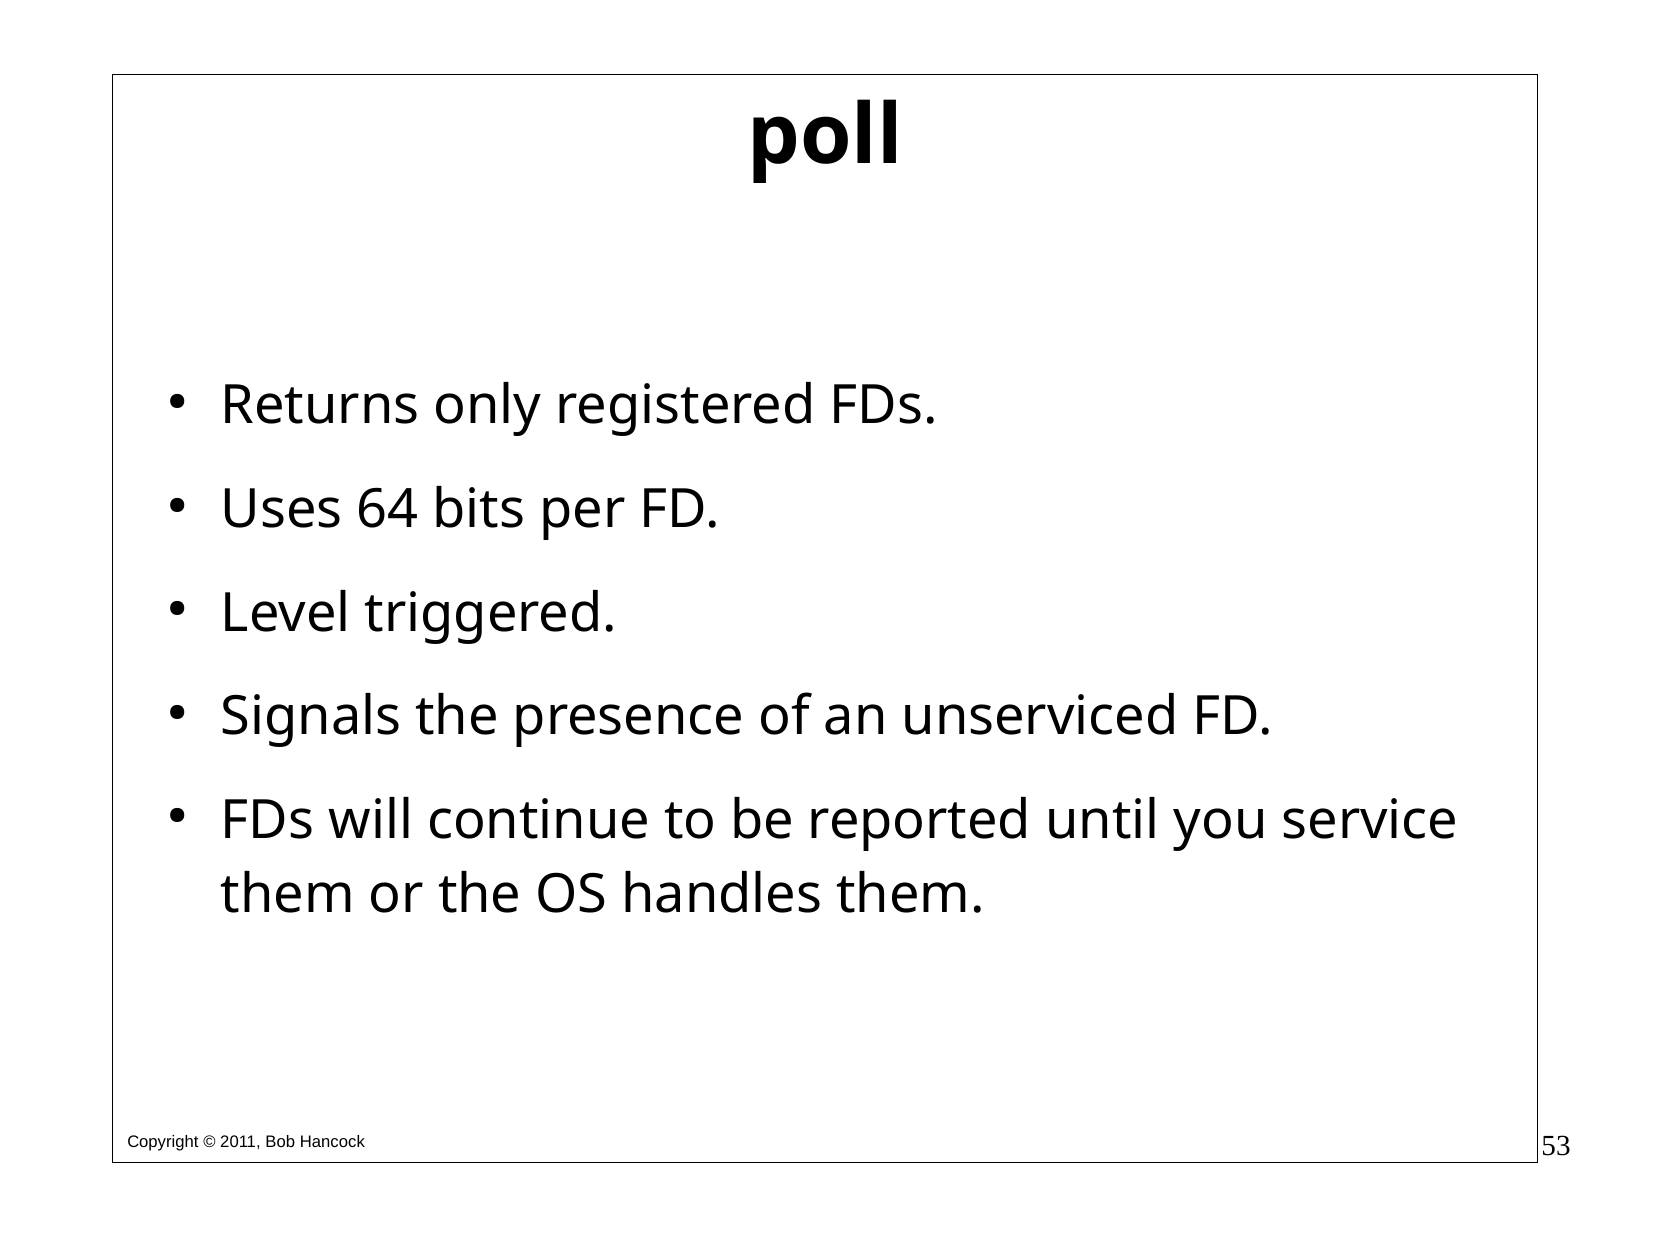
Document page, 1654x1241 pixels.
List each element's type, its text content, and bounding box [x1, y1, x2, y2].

list Returns only registered FDs. Uses 64 bits per FD. Level triggered. Signals the presence of an unserviced FD. FDs will continue to be reported until you service them or the OS handles them. [150, 262, 1501, 1126]
title poll [112, 75, 1538, 188]
text_box Copyright © 2011, Bob Hancock [112, 1125, 381, 1159]
